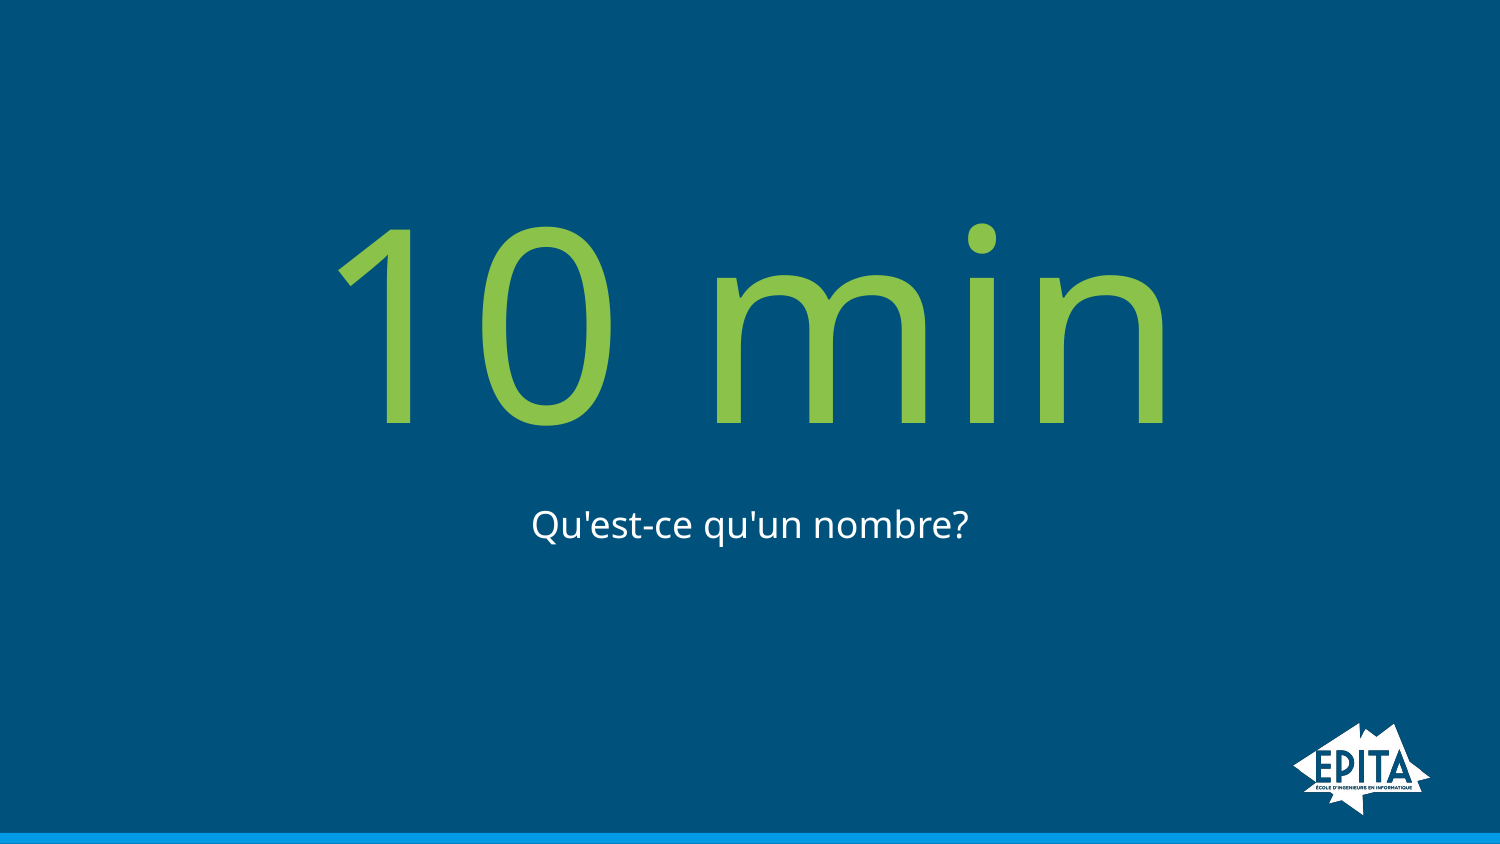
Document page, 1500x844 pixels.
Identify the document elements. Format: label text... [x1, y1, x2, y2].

picture [1295, 753, 1315, 780]
picture [1306, 725, 1428, 814]
title 10 min [63, 189, 1437, 442]
list Qu'est-ce qu'un nombre? [63, 478, 1437, 655]
